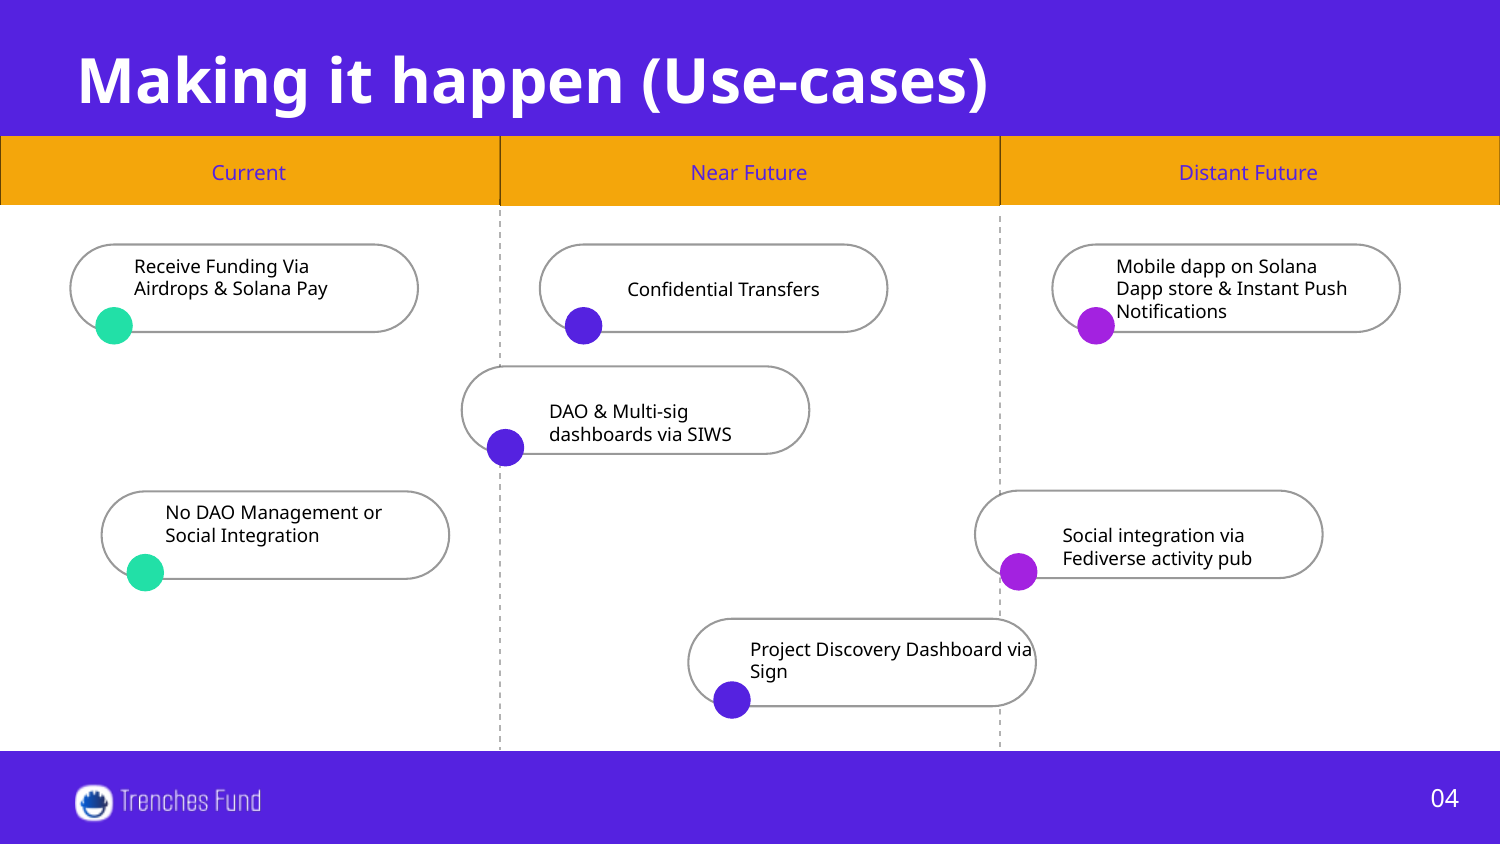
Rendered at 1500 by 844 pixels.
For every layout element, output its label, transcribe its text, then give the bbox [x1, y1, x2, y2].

text_box 04 [1426, 782, 1464, 818]
text_box Making it happen (Use-cases) [76, 40, 1181, 130]
text_box [101, 491, 450, 592]
text_box Current [211, 159, 296, 190]
text_box Receive Funding Via Airdrops & Solana Pay [134, 254, 376, 333]
text_box Distant Future [1178, 159, 1329, 190]
text_box [461, 366, 810, 467]
text_box DAO & Multi-sig dashboards via SIWS [549, 399, 791, 427]
text_box Project Discovery Dashboard via Sign [749, 637, 1036, 707]
text_box [539, 244, 888, 345]
text_box No DAO Management or Social Integration [165, 501, 407, 563]
picture [0, 0, 1500, 844]
text_box [975, 490, 1323, 591]
text_box [1052, 244, 1401, 345]
text_box Social integration via Fediverse activity pub [1062, 524, 1304, 551]
text_box Mobile dapp on Solana Dapp store & Instant Push Notifications [1116, 254, 1358, 281]
text_box Near Future [690, 159, 817, 190]
text_box [688, 618, 1028, 719]
text_box Confidential Transfers [627, 278, 869, 305]
text_box [70, 244, 418, 345]
